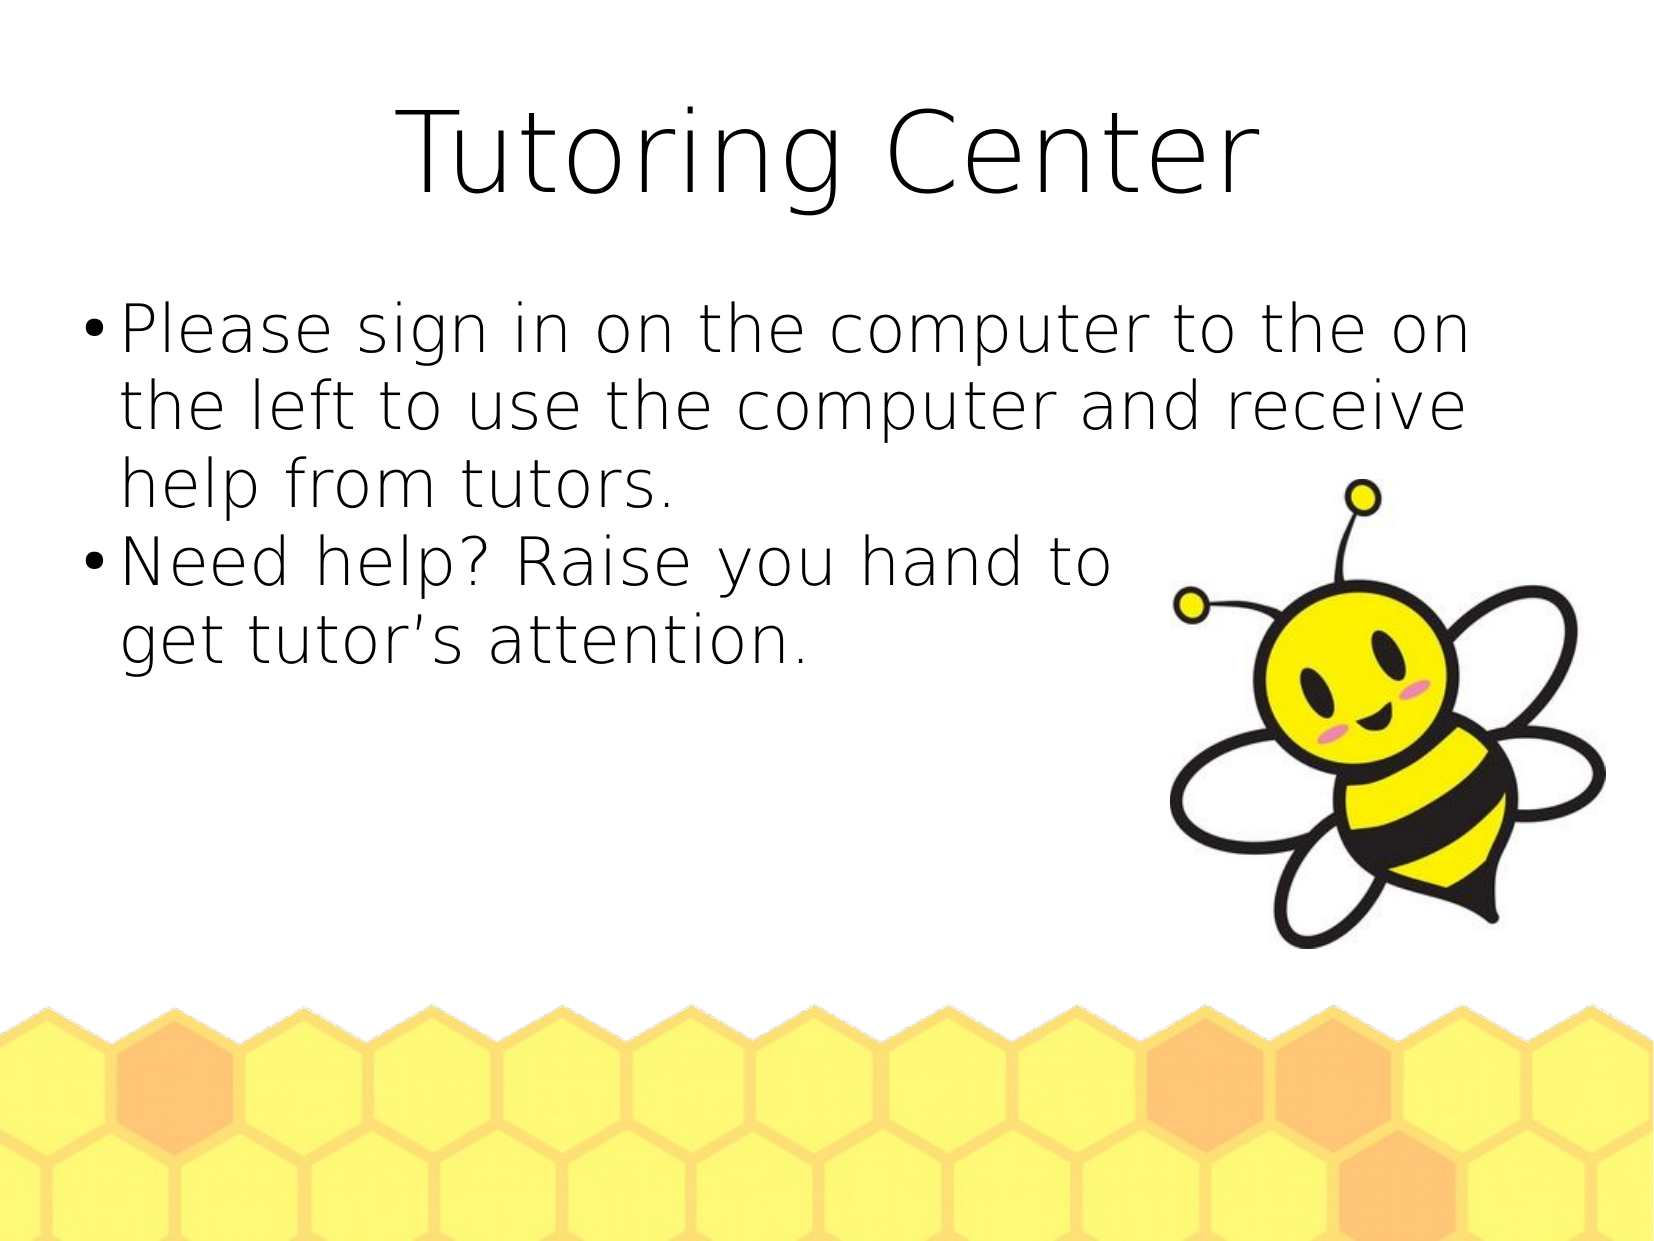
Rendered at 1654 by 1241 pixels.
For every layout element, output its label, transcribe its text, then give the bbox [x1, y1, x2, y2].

subtitle Please sign in on the computer to the on the left to use the computer and receive help from tutors. Need help? Raise you hand to get tutor’s attention. [82, 290, 1571, 1010]
title Tutoring Center [82, 49, 1571, 257]
picture [1170, 479, 1606, 949]
picture [0, 1001, 1654, 1241]
